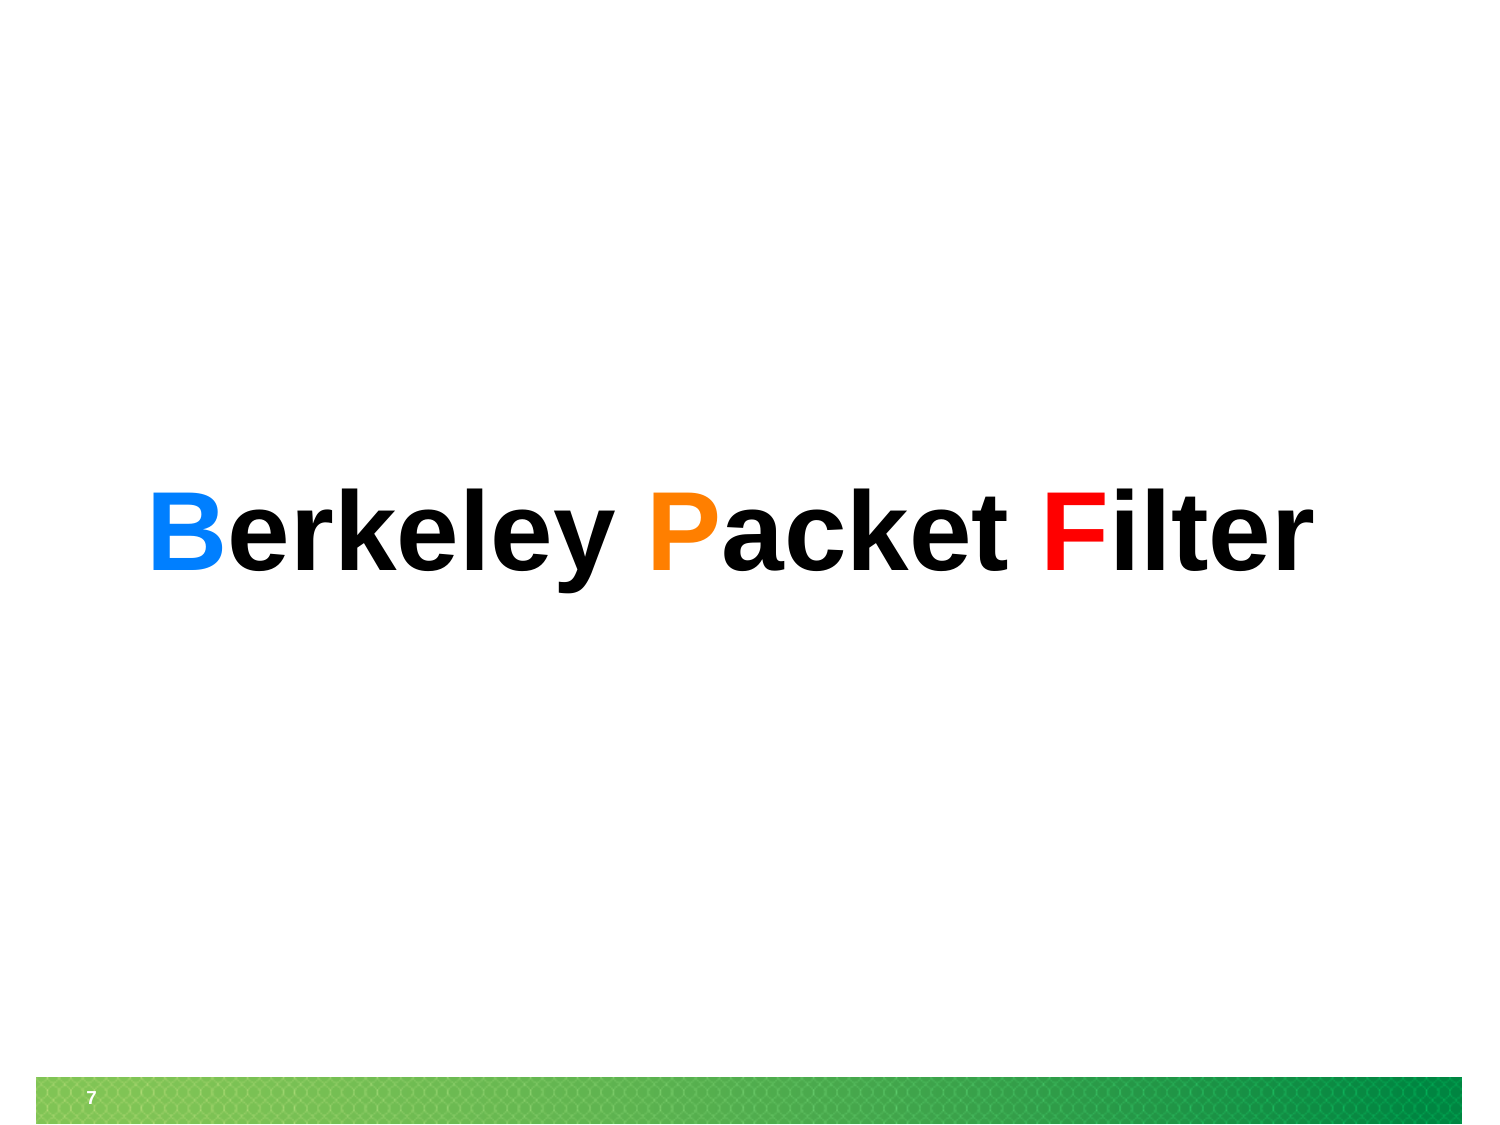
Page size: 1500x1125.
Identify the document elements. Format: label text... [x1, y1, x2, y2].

title Berkeley Packet Filter [146, 450, 1383, 612]
picture [36, 1077, 1462, 1124]
